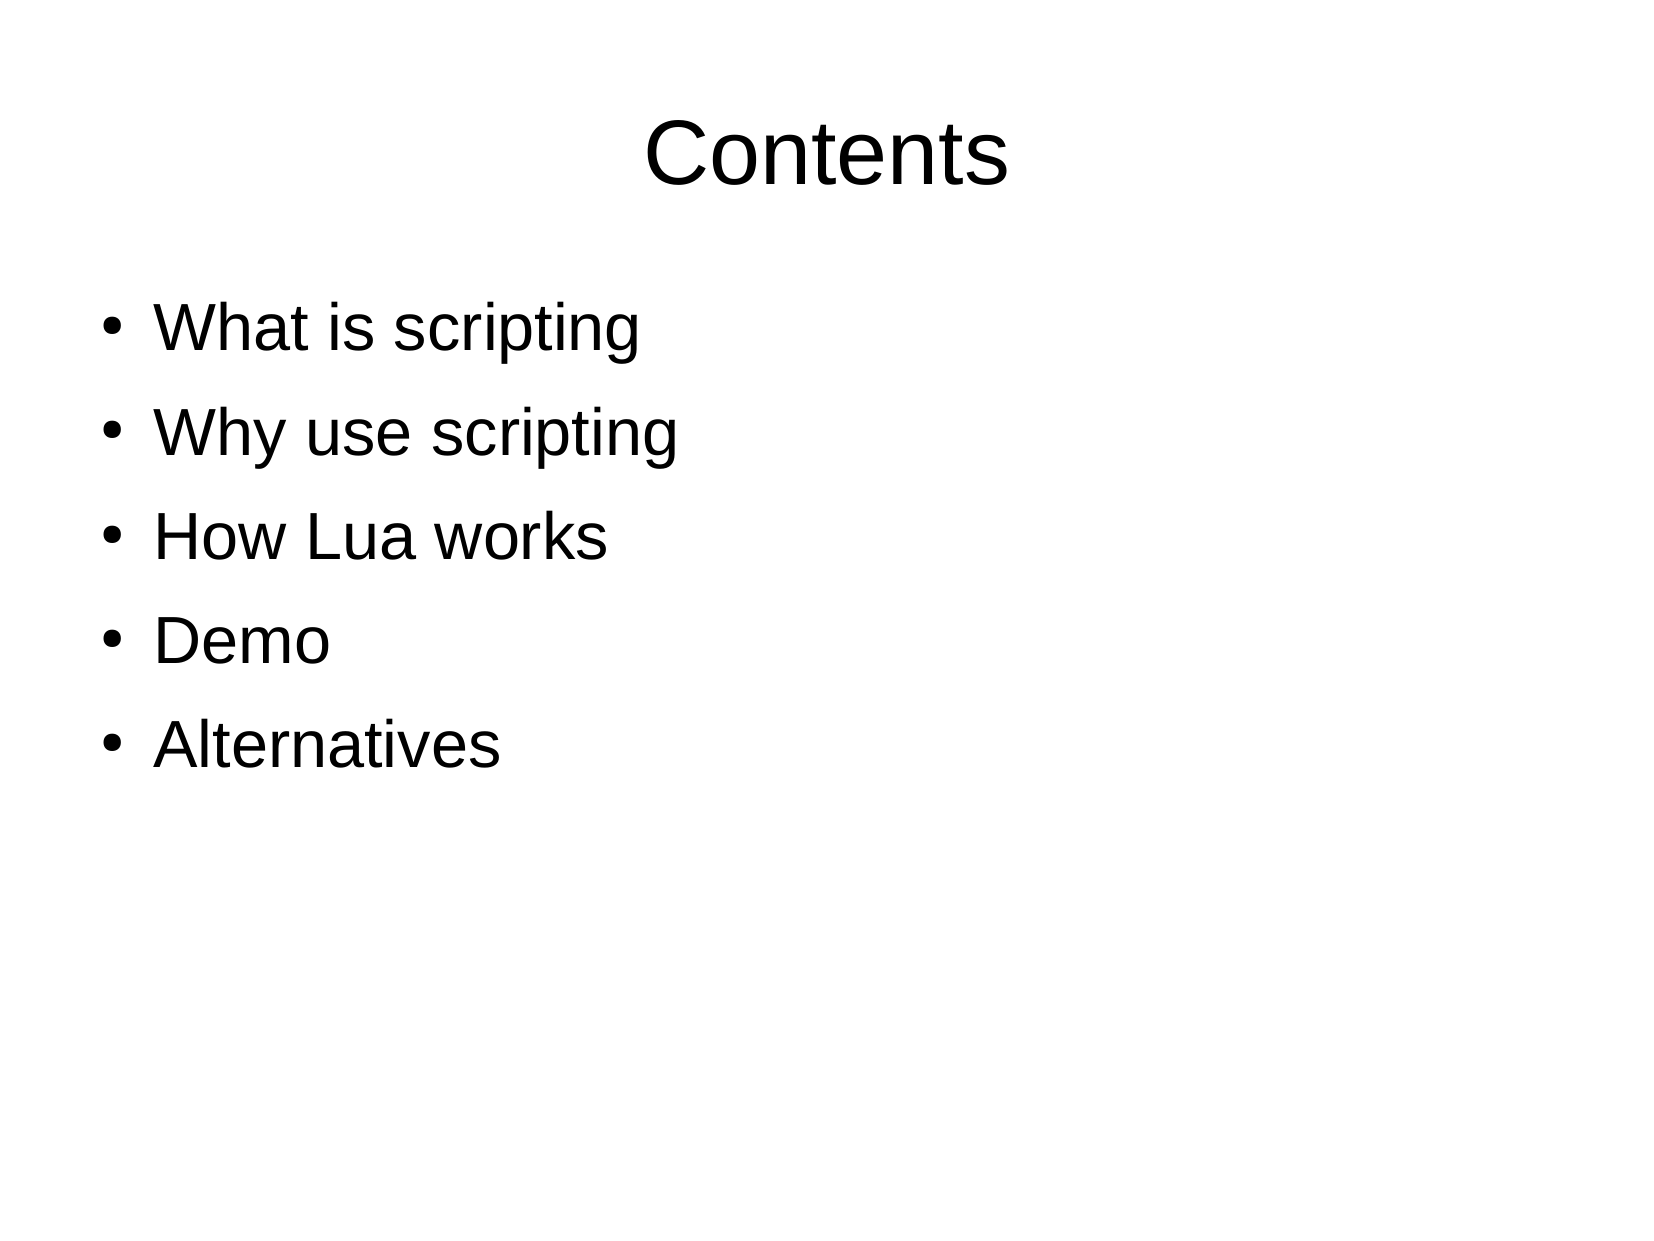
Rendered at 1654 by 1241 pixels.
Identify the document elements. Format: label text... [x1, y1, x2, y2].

list What is scripting Why use scripting How Lua works Demo Alternatives [82, 290, 1571, 1109]
title Contents [82, 49, 1571, 257]
